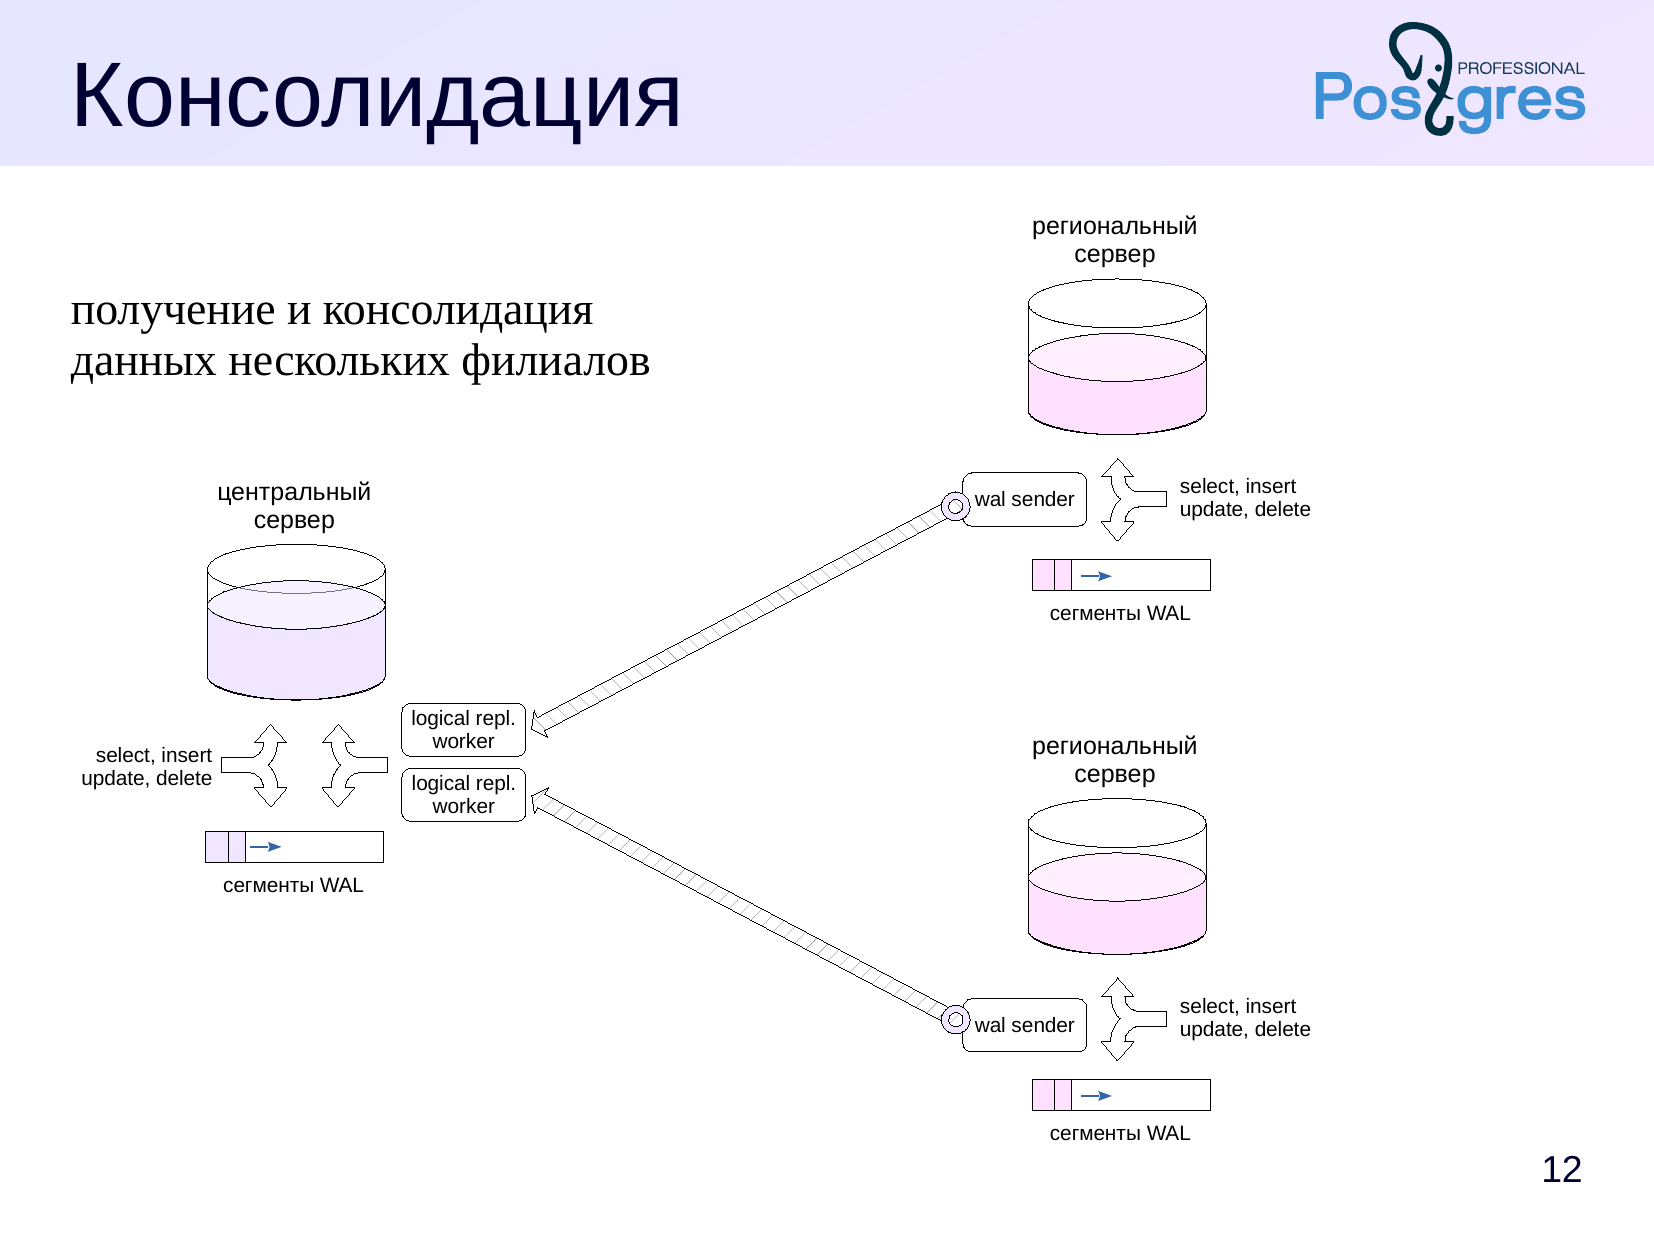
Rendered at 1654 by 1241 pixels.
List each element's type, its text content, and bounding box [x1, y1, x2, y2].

text_box сегменты WAL [1035, 594, 1207, 633]
text_box [206, 832, 246, 862]
text_box [322, 724, 388, 807]
text_box select, insert update, delete [1165, 467, 1326, 530]
text_box [207, 544, 386, 701]
text_box [1101, 458, 1165, 541]
text_box wal sender [962, 472, 1087, 527]
text_box центральный сервер [202, 470, 430, 542]
text_box select, insert update, delete [1165, 986, 1326, 1049]
text_box [228, 724, 287, 807]
text_box [531, 787, 971, 1034]
text_box [1028, 798, 1207, 955]
text_box региональный сервер [1017, 724, 1261, 796]
text_box [1033, 560, 1072, 590]
text_box wal sender [962, 998, 1087, 1052]
text_box [1033, 1080, 1072, 1110]
text_box logical repl. worker [401, 768, 526, 822]
text_box logical repl. worker [401, 703, 526, 757]
text_box сегменты WAL [208, 866, 381, 905]
text_box [531, 491, 971, 738]
text_box select, insert update, delete [66, 736, 228, 799]
text_box региональный сервер [1017, 204, 1261, 277]
text_box сегменты WAL [1035, 1113, 1207, 1153]
text_box [1028, 278, 1207, 435]
title Консолидация [70, 43, 1241, 147]
list получение и консолидация данных нескольких филиалов [70, 283, 1583, 1134]
text_box [1101, 977, 1165, 1061]
